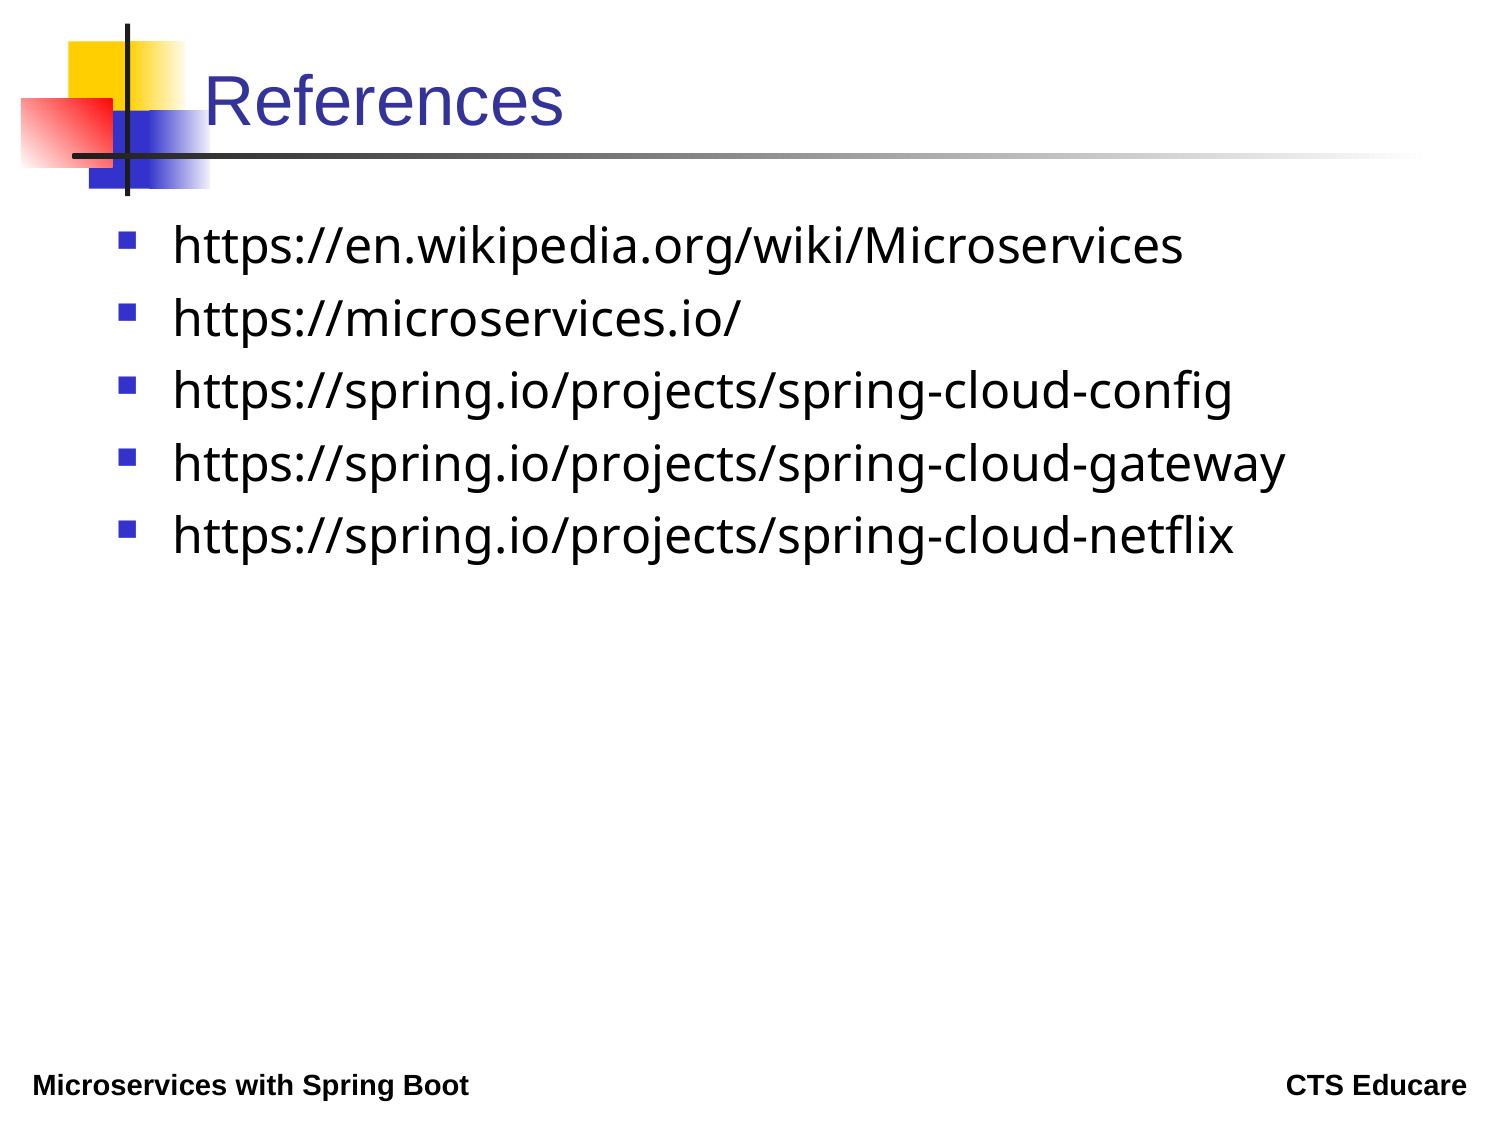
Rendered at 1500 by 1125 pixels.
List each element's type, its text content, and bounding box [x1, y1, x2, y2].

list https://en.wikipedia.org/wiki/Microservices https://microservices.io/ https://spring.io/projects/spring-cloud-config https://spring.io/projects/spring-cloud-gateway https://spring.io/projects/spring-cloud-netflix [100, 206, 1447, 1024]
title References [188, 46, 1468, 149]
